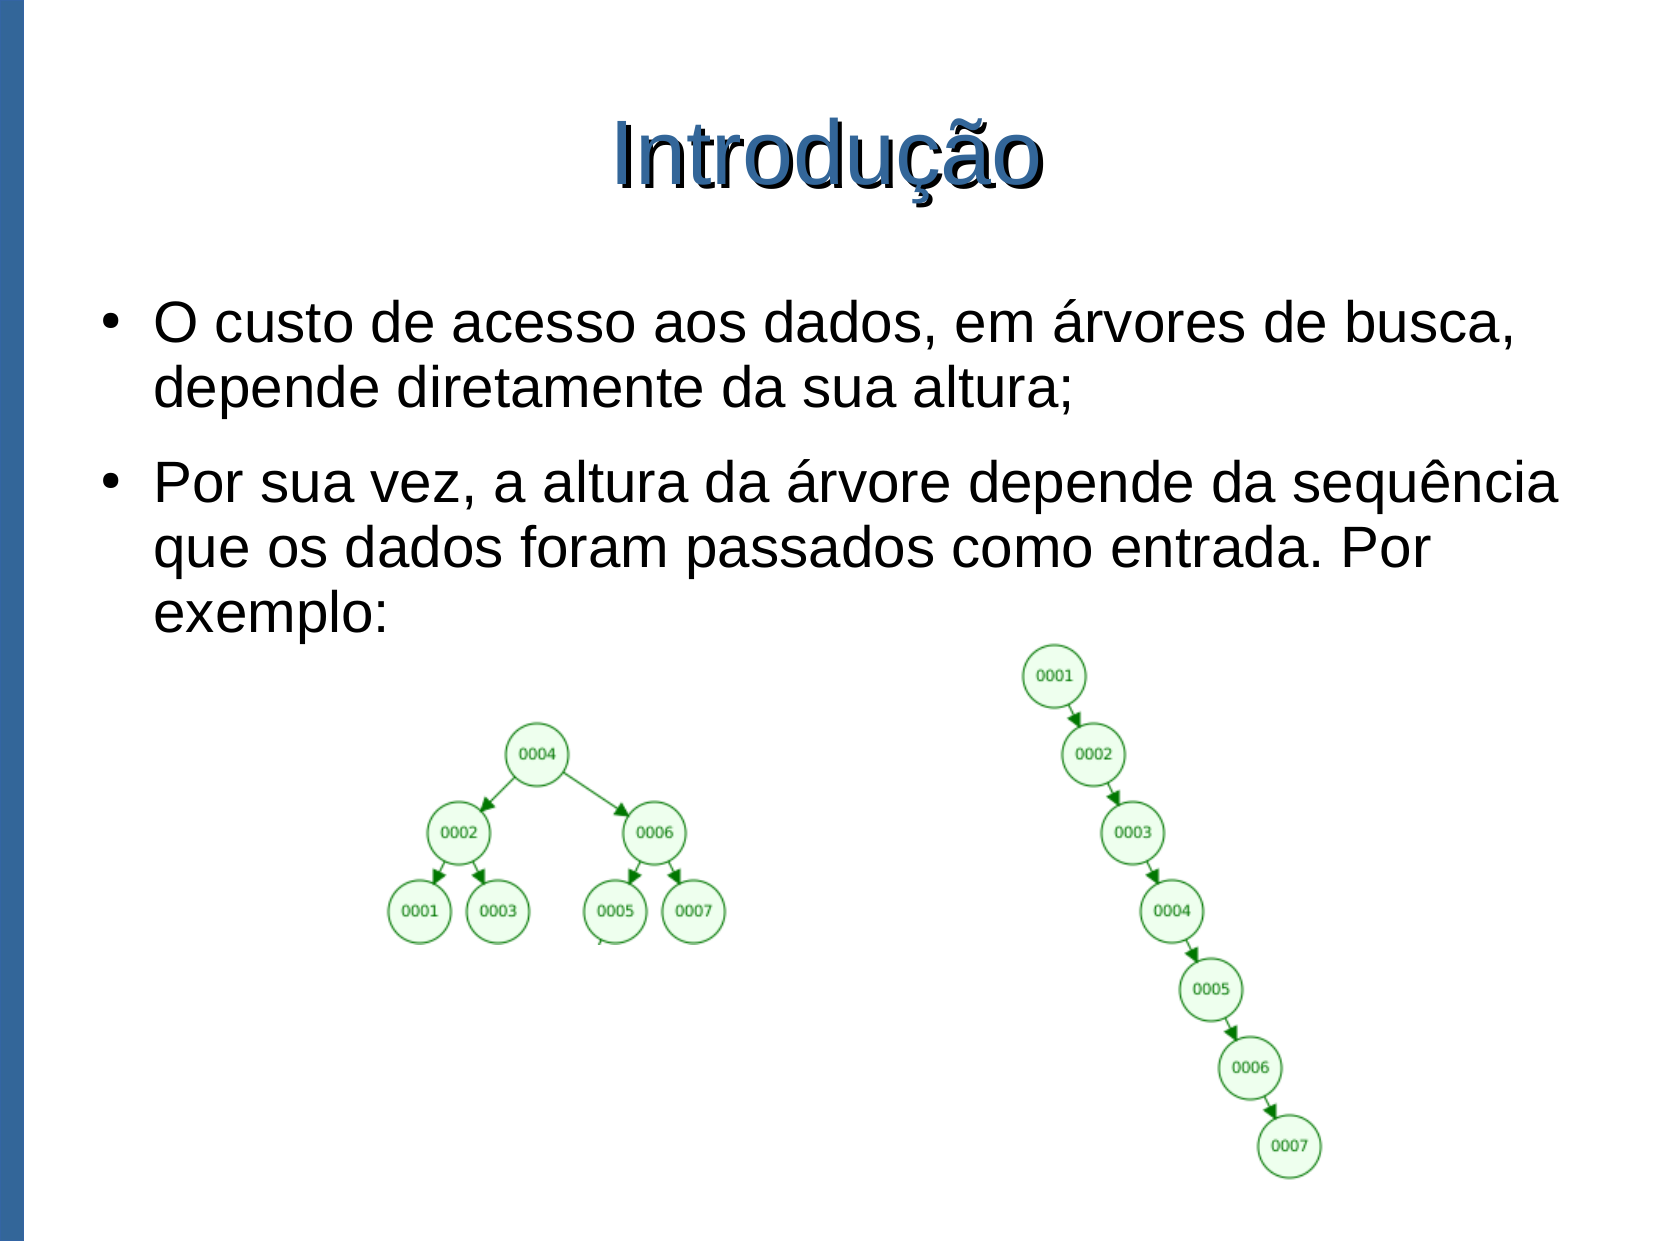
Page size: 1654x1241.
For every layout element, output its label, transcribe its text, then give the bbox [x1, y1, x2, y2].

picture [956, 625, 1354, 1197]
list O custo de acesso aos dados, em árvores de busca, depende diretamente da sua altura; Por sua vez, a altura da árvore depende da sequência que os dados foram passados como entrada. Por exemplo: [82, 290, 1571, 1010]
title Introdução [82, 49, 1571, 257]
picture [312, 708, 733, 945]
